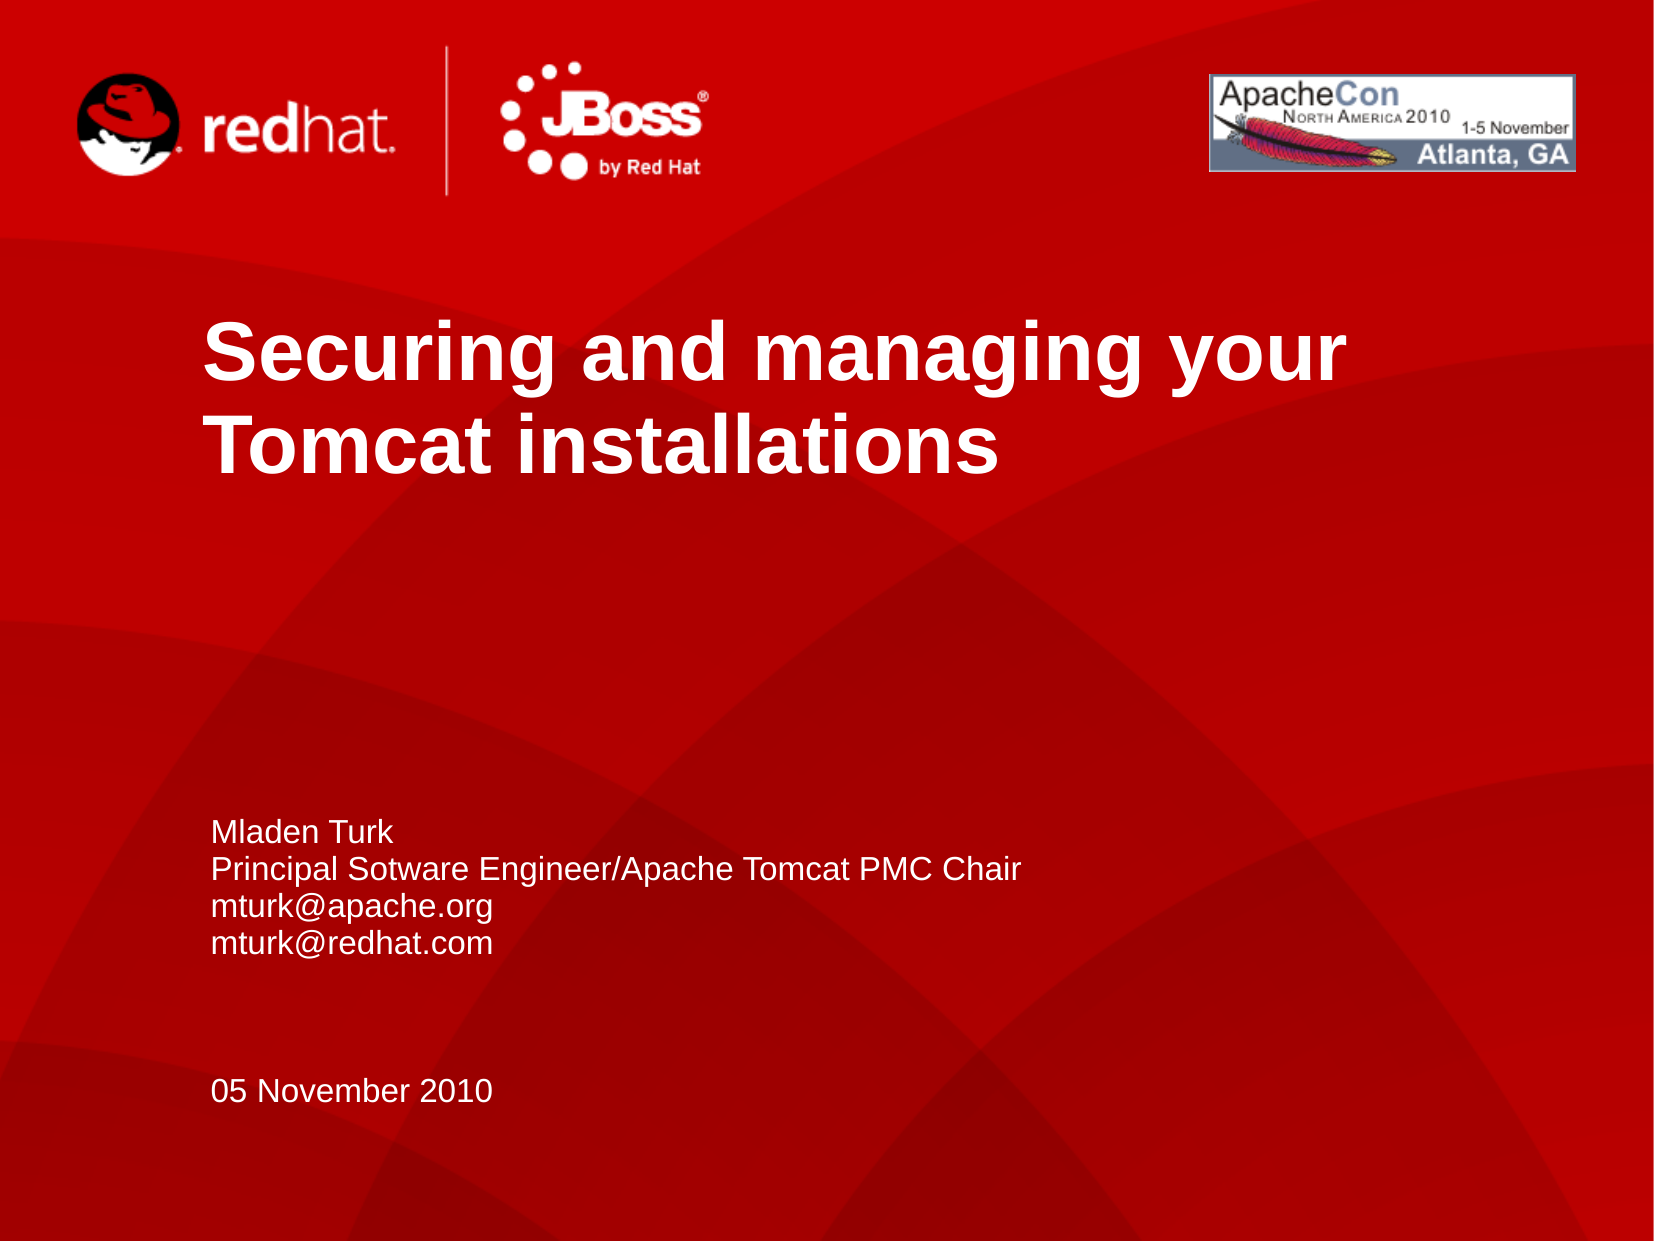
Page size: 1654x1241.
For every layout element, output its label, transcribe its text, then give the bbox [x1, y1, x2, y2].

picture [0, 0, 1654, 1241]
text_box Securing and managing your Tomcat installations [187, 297, 1426, 611]
text_box Mladen Turk Principal Sotware Engineer/Apache Tomcat PMC Chair mturk@apache.org mturk@redhat.com 05 November 2010 [195, 749, 1051, 1118]
